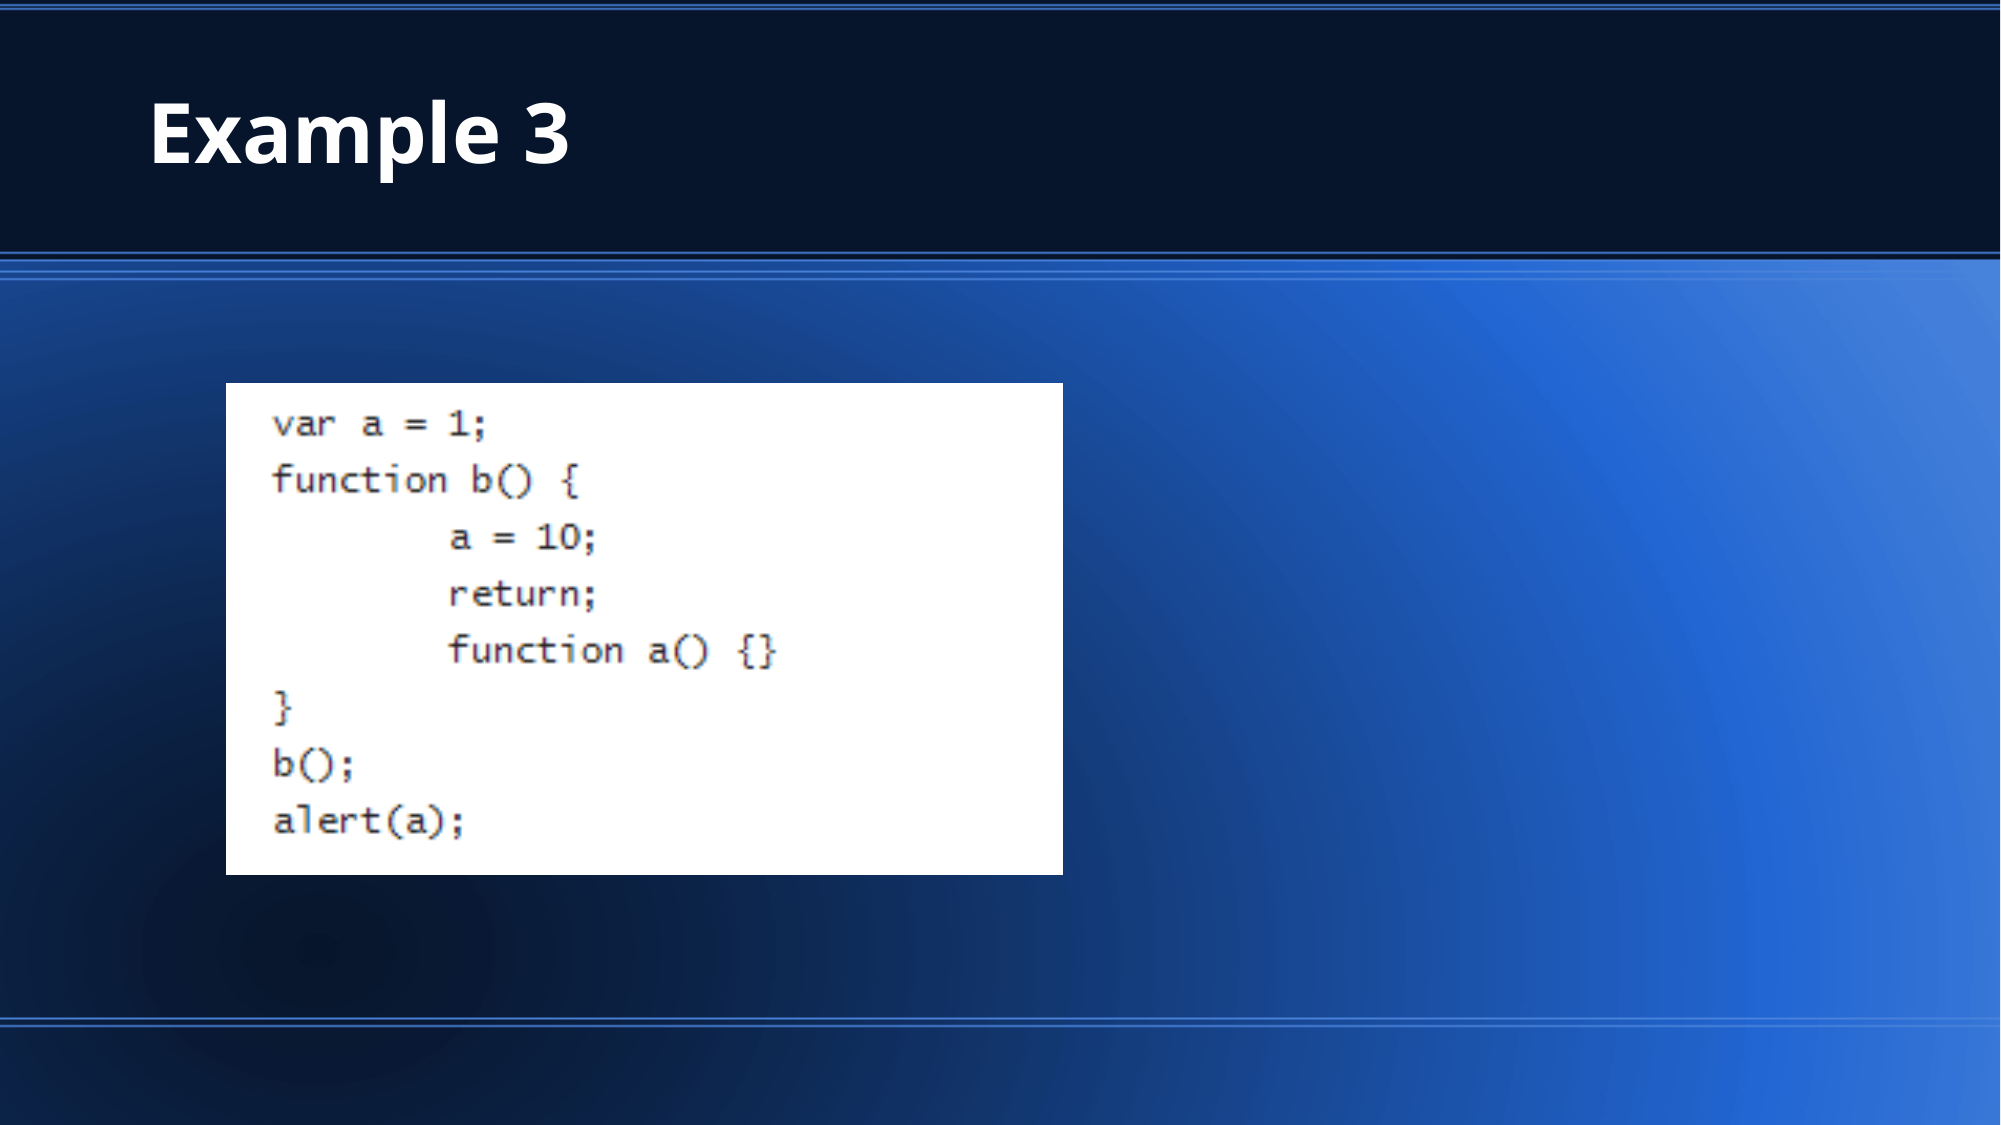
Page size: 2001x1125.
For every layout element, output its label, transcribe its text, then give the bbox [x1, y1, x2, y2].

title Example 3 [132, 73, 1868, 233]
picture [0, 0, 2001, 1125]
